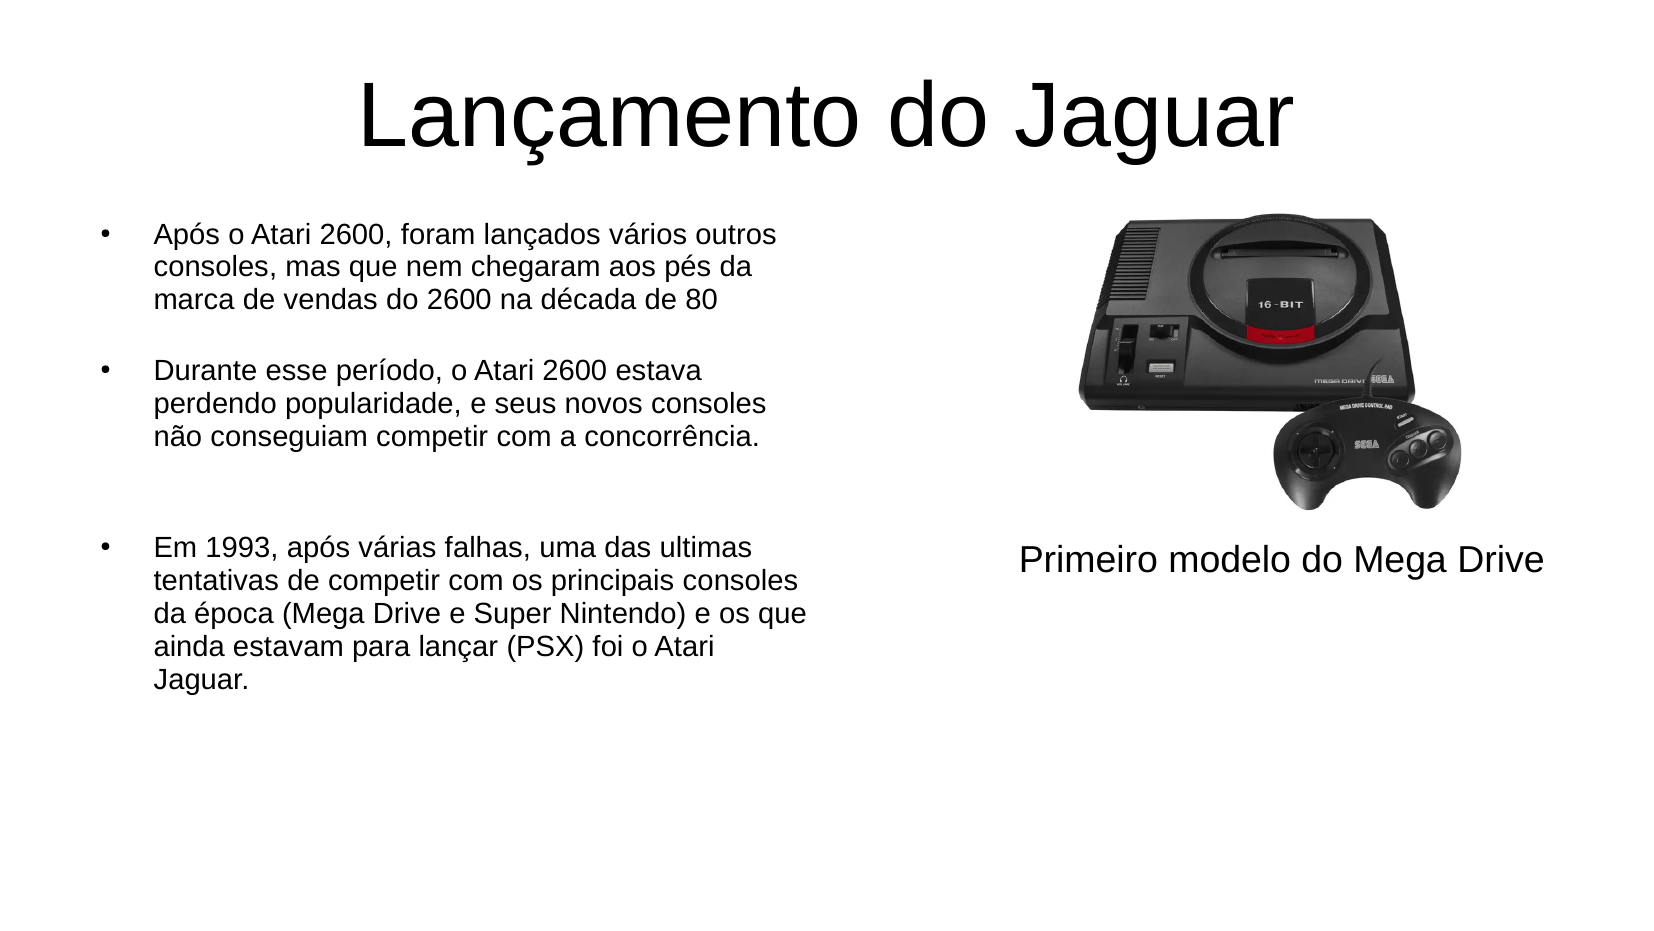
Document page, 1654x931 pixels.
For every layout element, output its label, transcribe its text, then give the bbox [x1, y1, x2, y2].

list Após o Atari 2600, foram lançados vários outros consoles, mas que nem chegaram aos pés da marca de vendas do 2600 na década de 80 [82, 217, 809, 354]
list Em 1993, após várias falhas, uma das ultimas tentativas de competir com os principais consoles da época (Mega Drive e Super Nintendo) e os que ainda estavam para lançar (PSX) foi o Atari Jaguar. [82, 612, 809, 857]
picture [1062, 206, 1477, 517]
title Lançamento do Jaguar [82, 37, 1571, 193]
list Durante esse período, o Atari 2600 estava perdendo popularidade, e seus novos consoles não conseguiam competir com a concorrência. [82, 354, 809, 612]
text_box Primeiro modelo do Mega Drive [1003, 531, 1654, 589]
